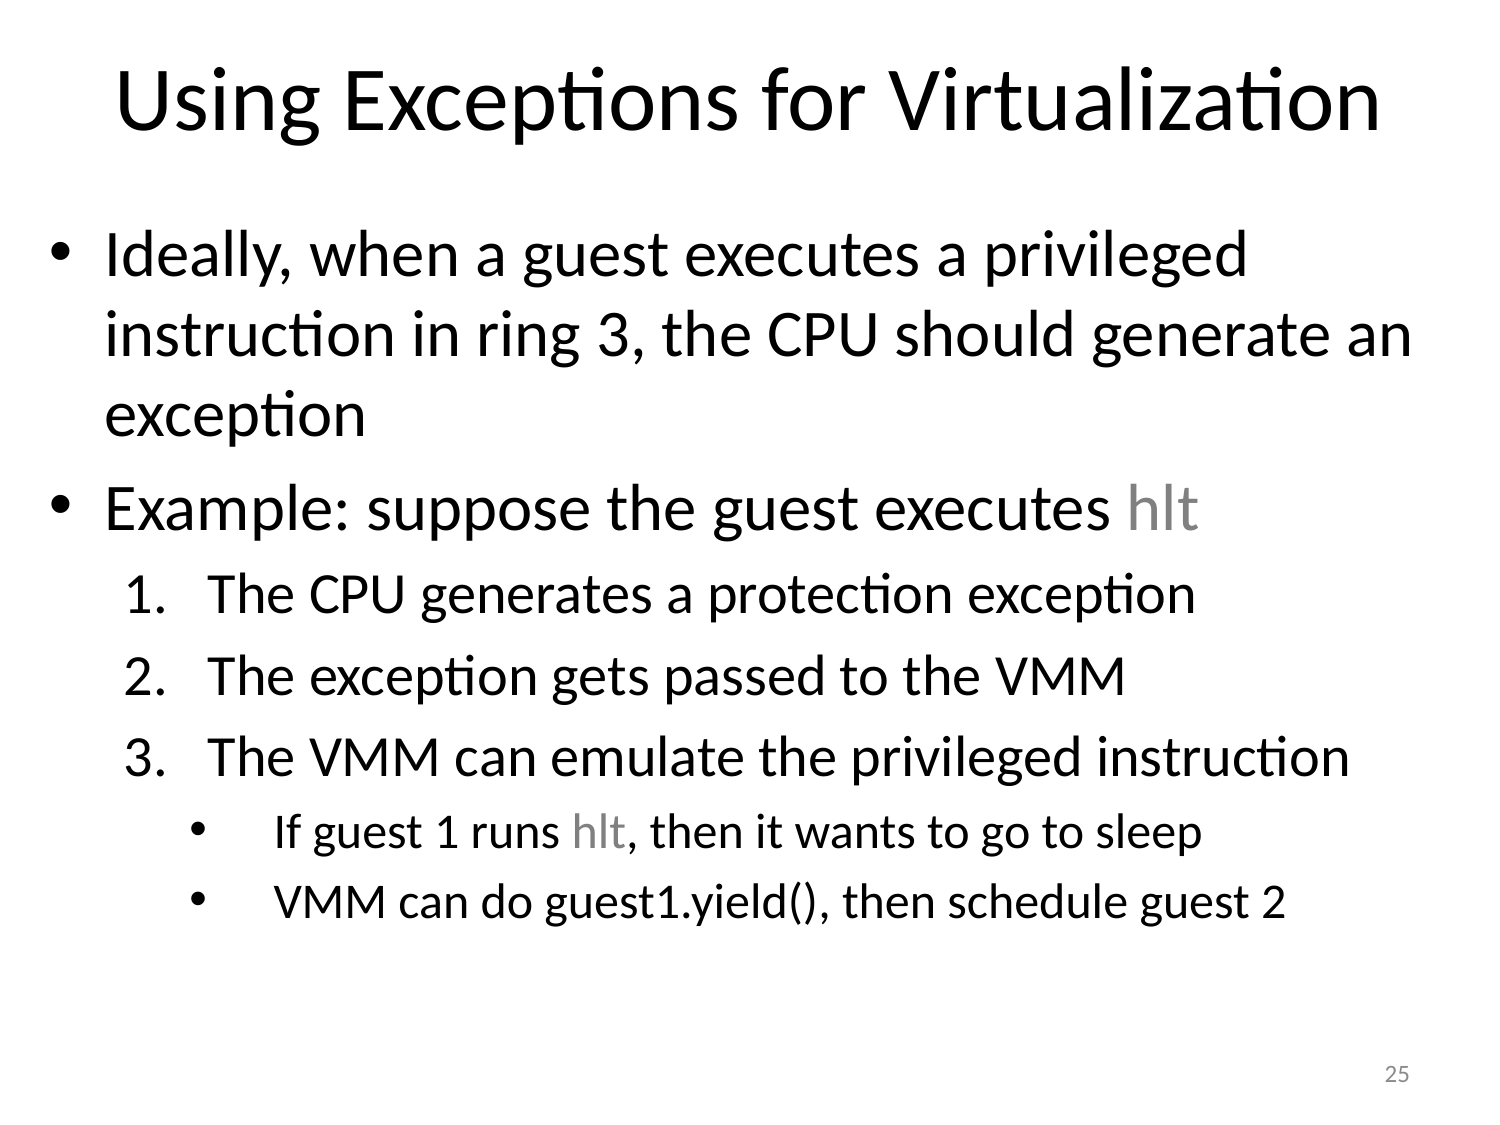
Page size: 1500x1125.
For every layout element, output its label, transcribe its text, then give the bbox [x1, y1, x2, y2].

slide_number <number> [1074, 1042, 1425, 1103]
list Ideally, when a guest executes a privileged instruction in ring 3, the CPU should generate an exception Example: suppose the guest executes hlt The CPU generates a protection exception The exception gets passed to the VMM The VMM can emulate the privileged instruction If guest 1 runs hlt, then it wants to go to sleep VMM can do guest1.yield(), then schedule guest 2 [33, 202, 1467, 1041]
title Using Exceptions for Virtualization [75, 0, 1425, 188]
